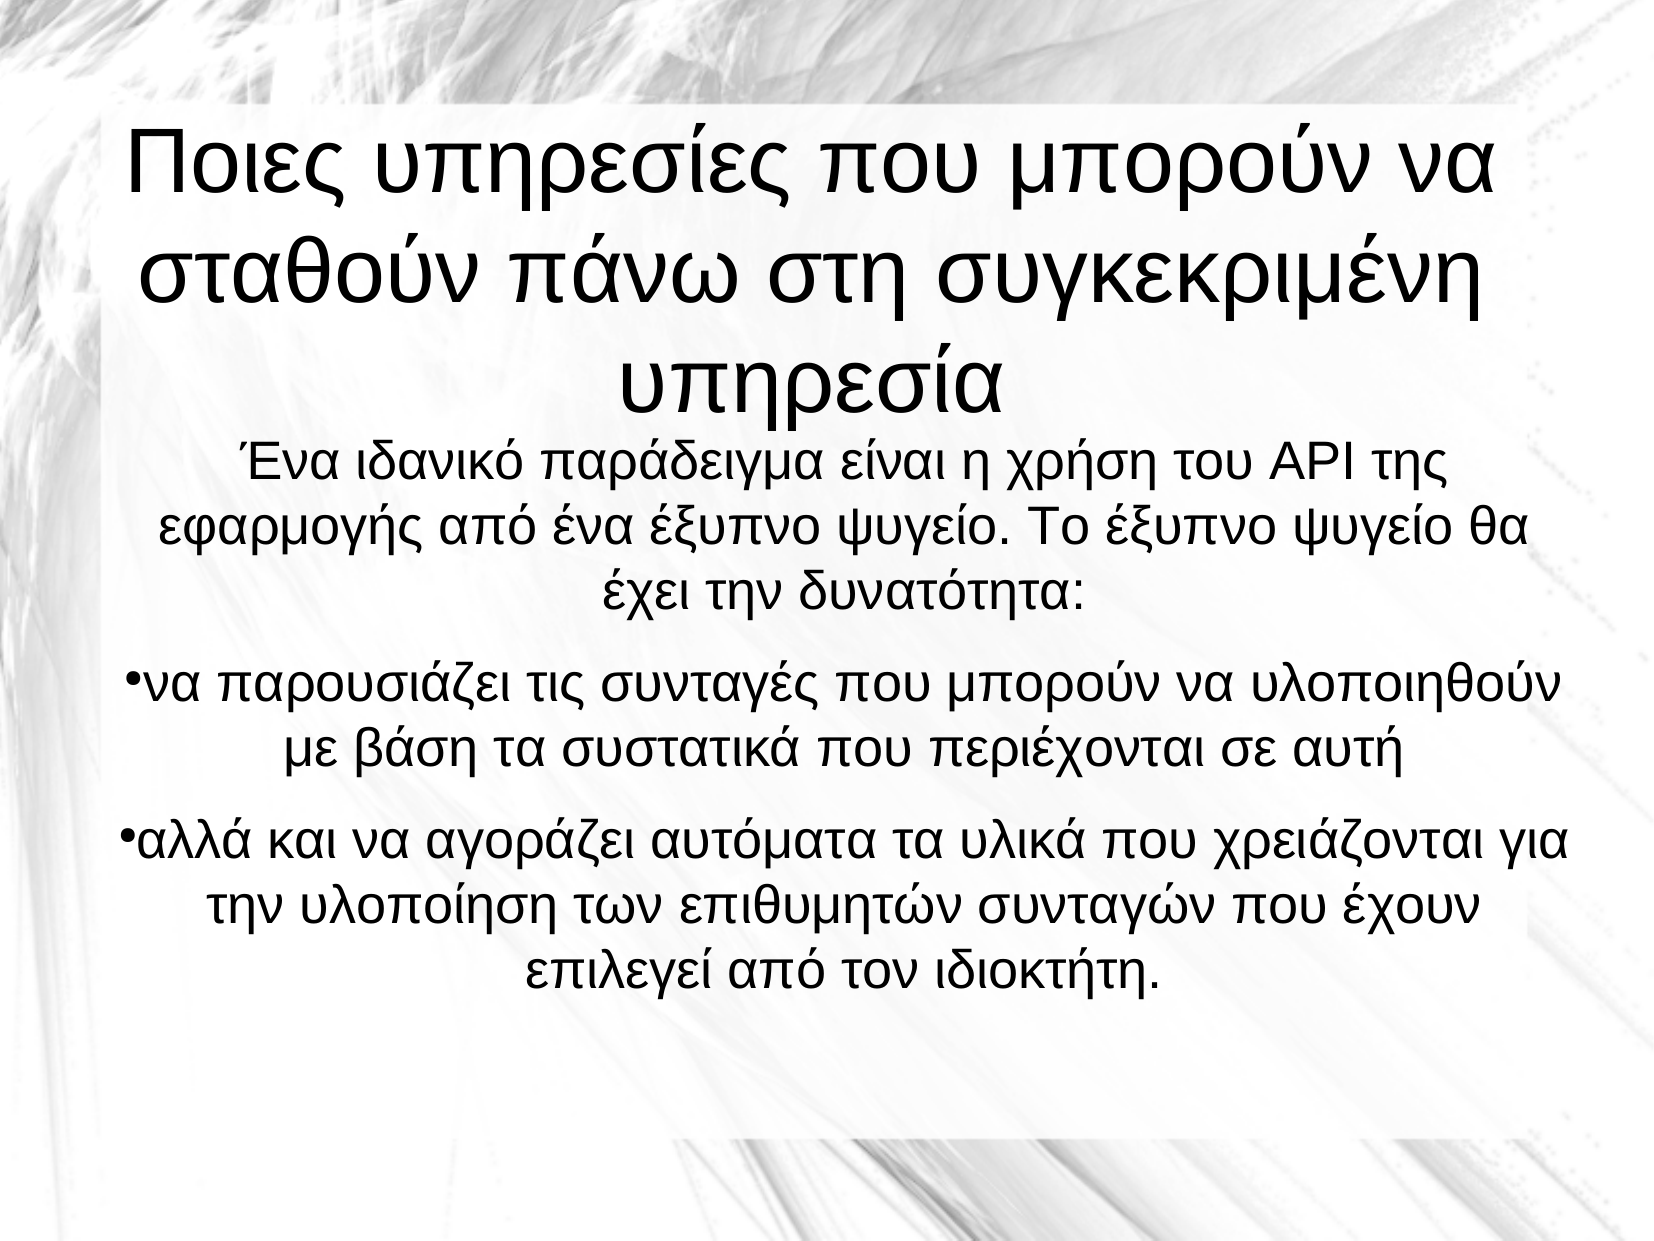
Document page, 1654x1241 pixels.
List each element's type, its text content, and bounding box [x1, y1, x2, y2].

title Ποιες υπηρεσίες που μπορούν να σταθούν πάνω στη συγκεκριμένη υπηρεσία [118, 0, 1506, 402]
list Ένα ιδανικό παράδειγμα είναι η χρήση του API της εφαρμογής από ένα έξυπνο ψυγείο. Το έξυπνο ψυγείο θα έχει την δυνατότητα: να παρουσιάζει τις συνταγές που μπορούν να υλοποιηθούν με βάση τα συστατικά που περιέχονται σε αυτή αλλά και να αγοράζει αυτόματα τα υλικά που χρειάζονται για την υλοποίηση των επιθυμητών συνταγών που έχουν επιλεγεί από τον ιδιοκτήτη. [118, 425, 1571, 1068]
